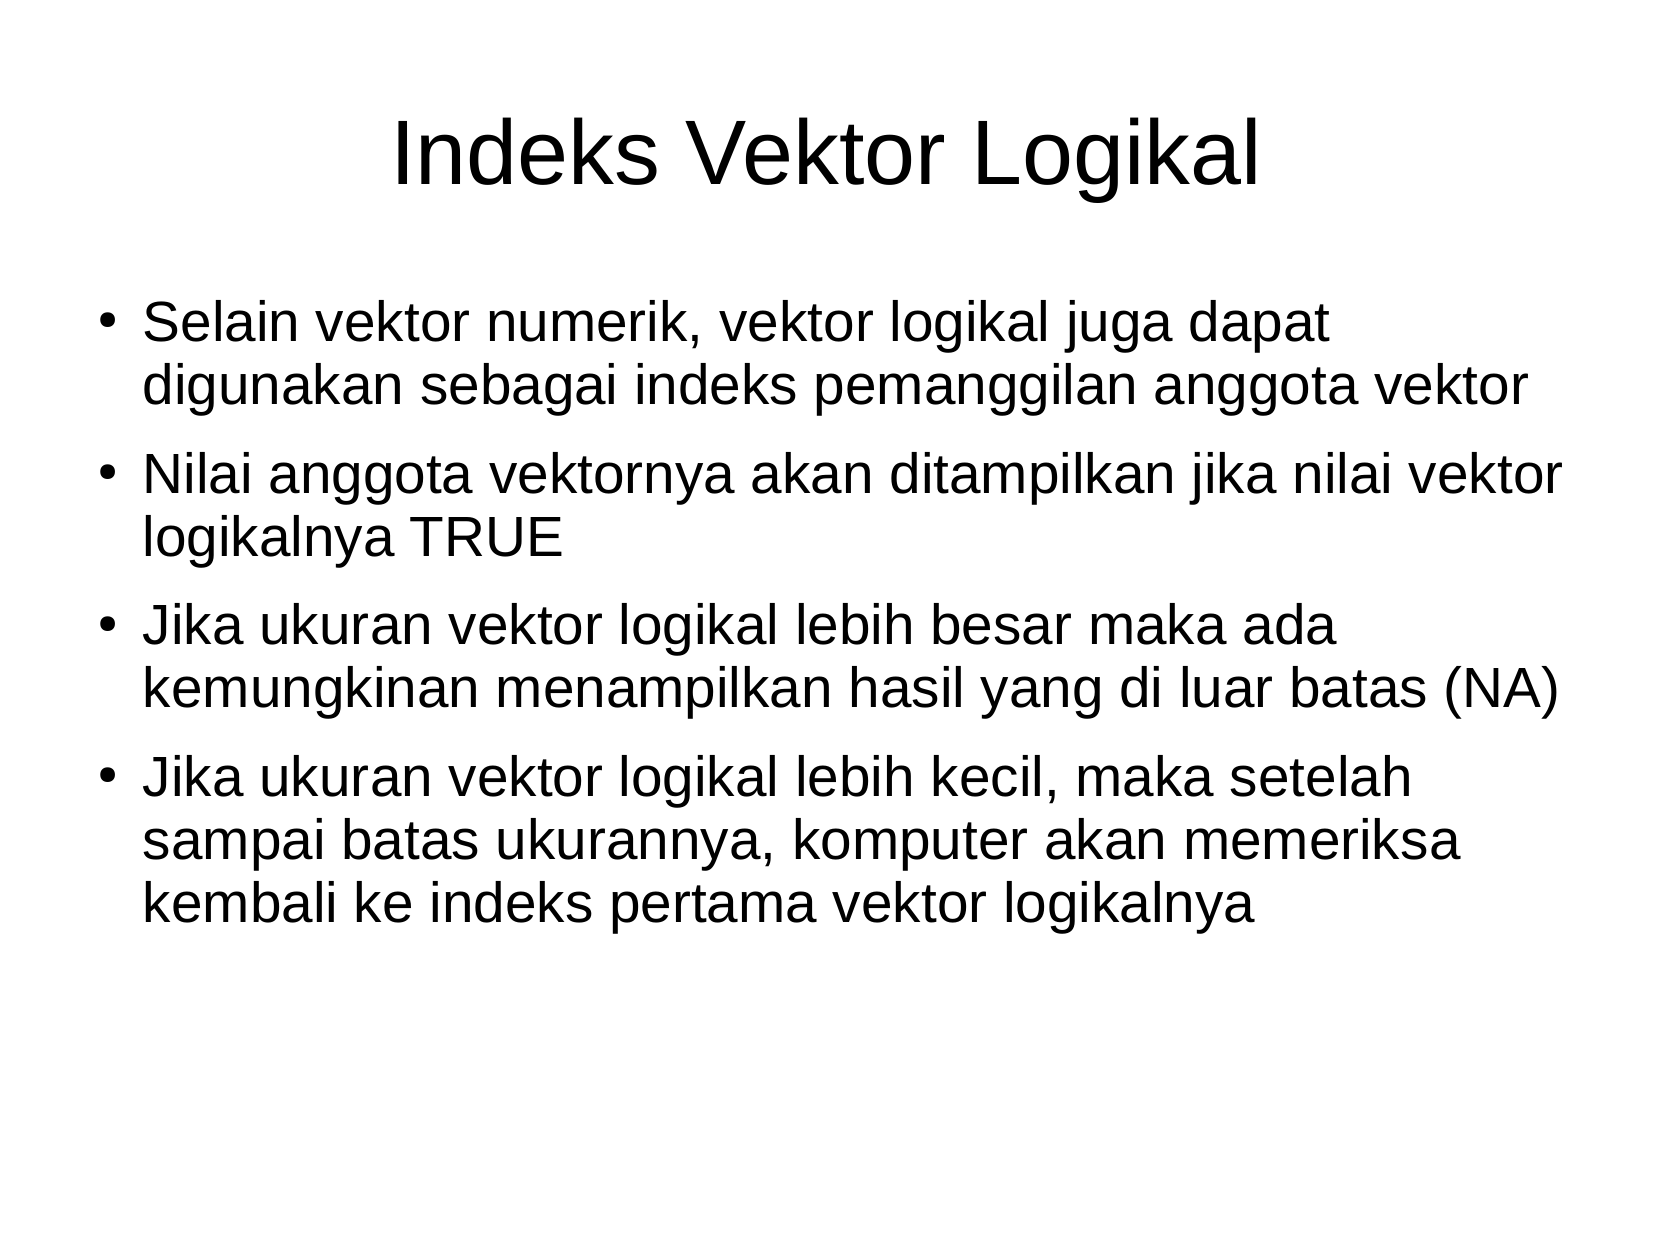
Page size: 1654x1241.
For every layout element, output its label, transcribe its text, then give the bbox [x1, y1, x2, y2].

title Indeks Vektor Logikal [82, 49, 1571, 257]
list Selain vektor numerik, vektor logikal juga dapat digunakan sebagai indeks pemanggilan anggota vektor Nilai anggota vektornya akan ditampilkan jika nilai vektor logikalnya TRUE Jika ukuran vektor logikal lebih besar maka ada kemungkinan menampilkan hasil yang di luar batas (NA) Jika ukuran vektor logikal lebih kecil, maka setelah sampai batas ukurannya, komputer akan memeriksa kembali ke indeks pertama vektor logikalnya [82, 290, 1571, 1010]
